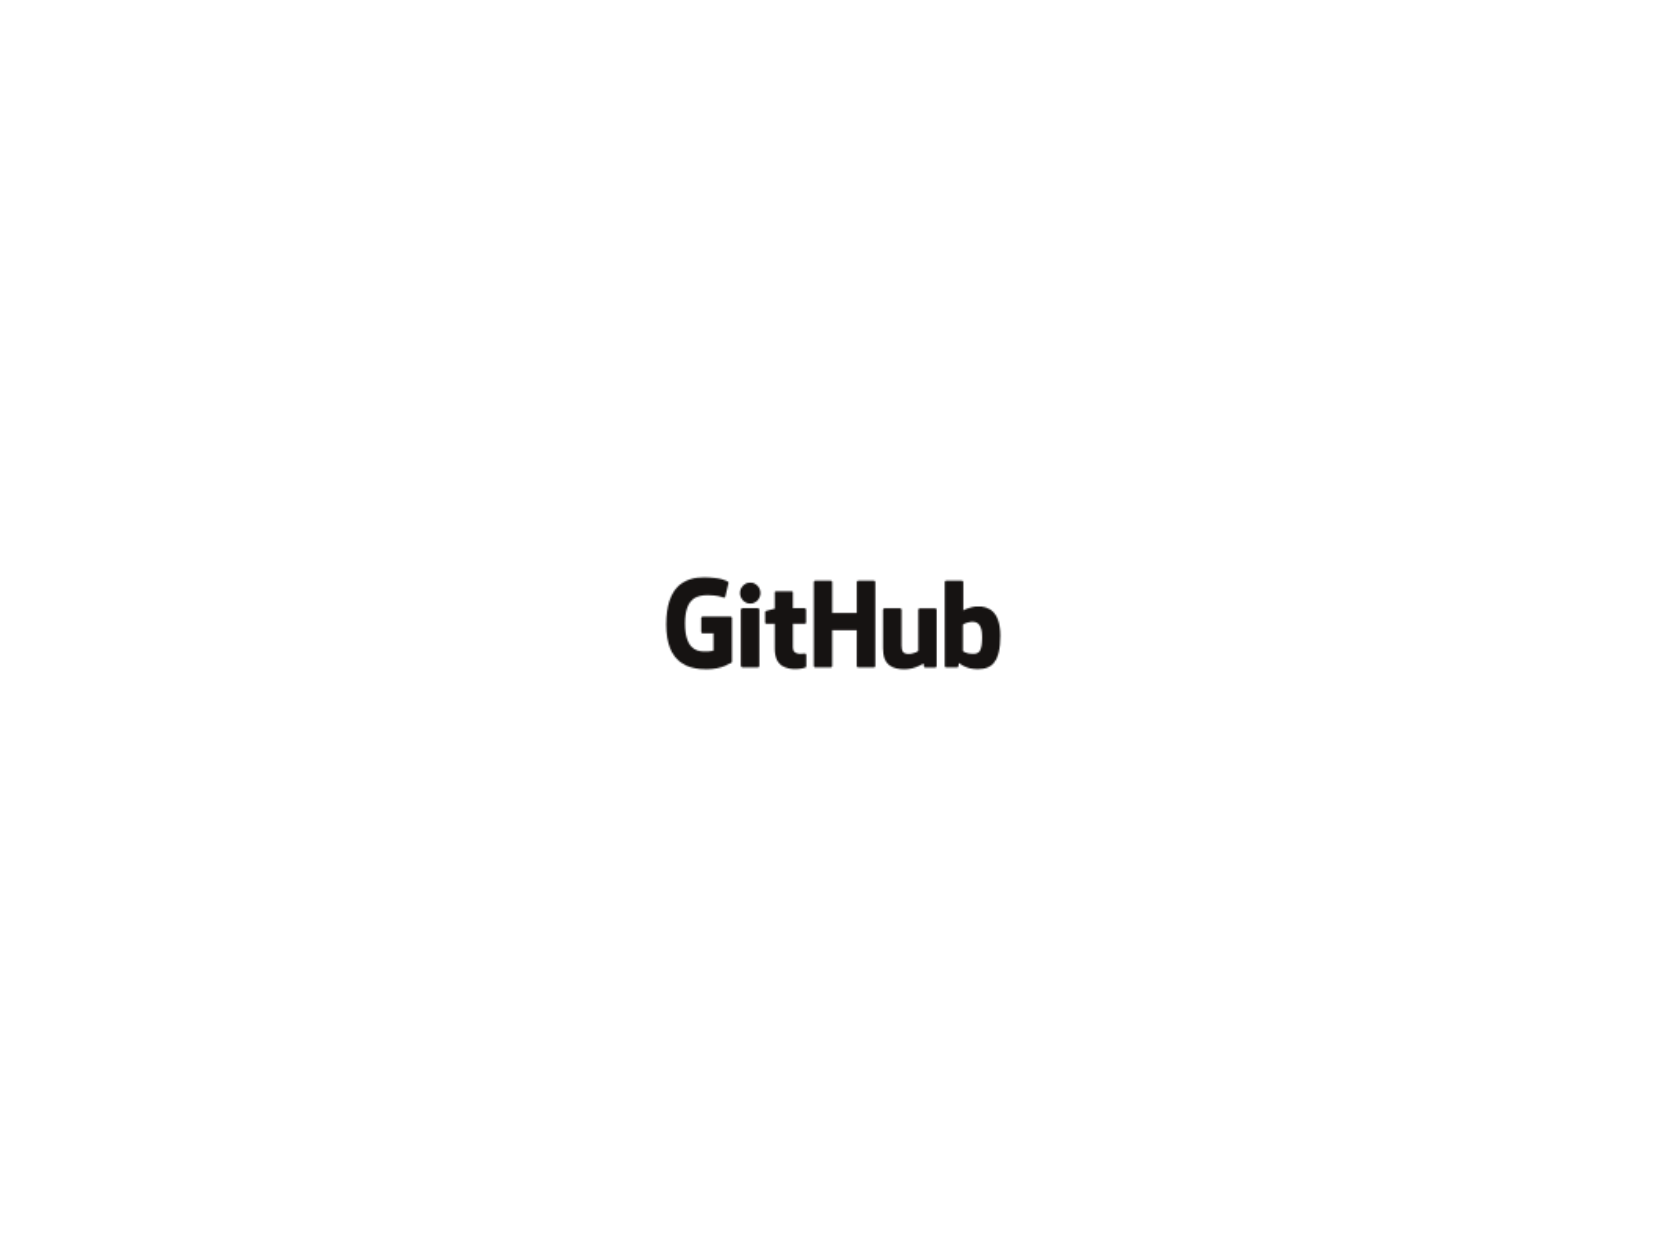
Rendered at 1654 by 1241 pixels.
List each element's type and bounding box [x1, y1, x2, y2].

picture [661, 572, 1006, 675]
